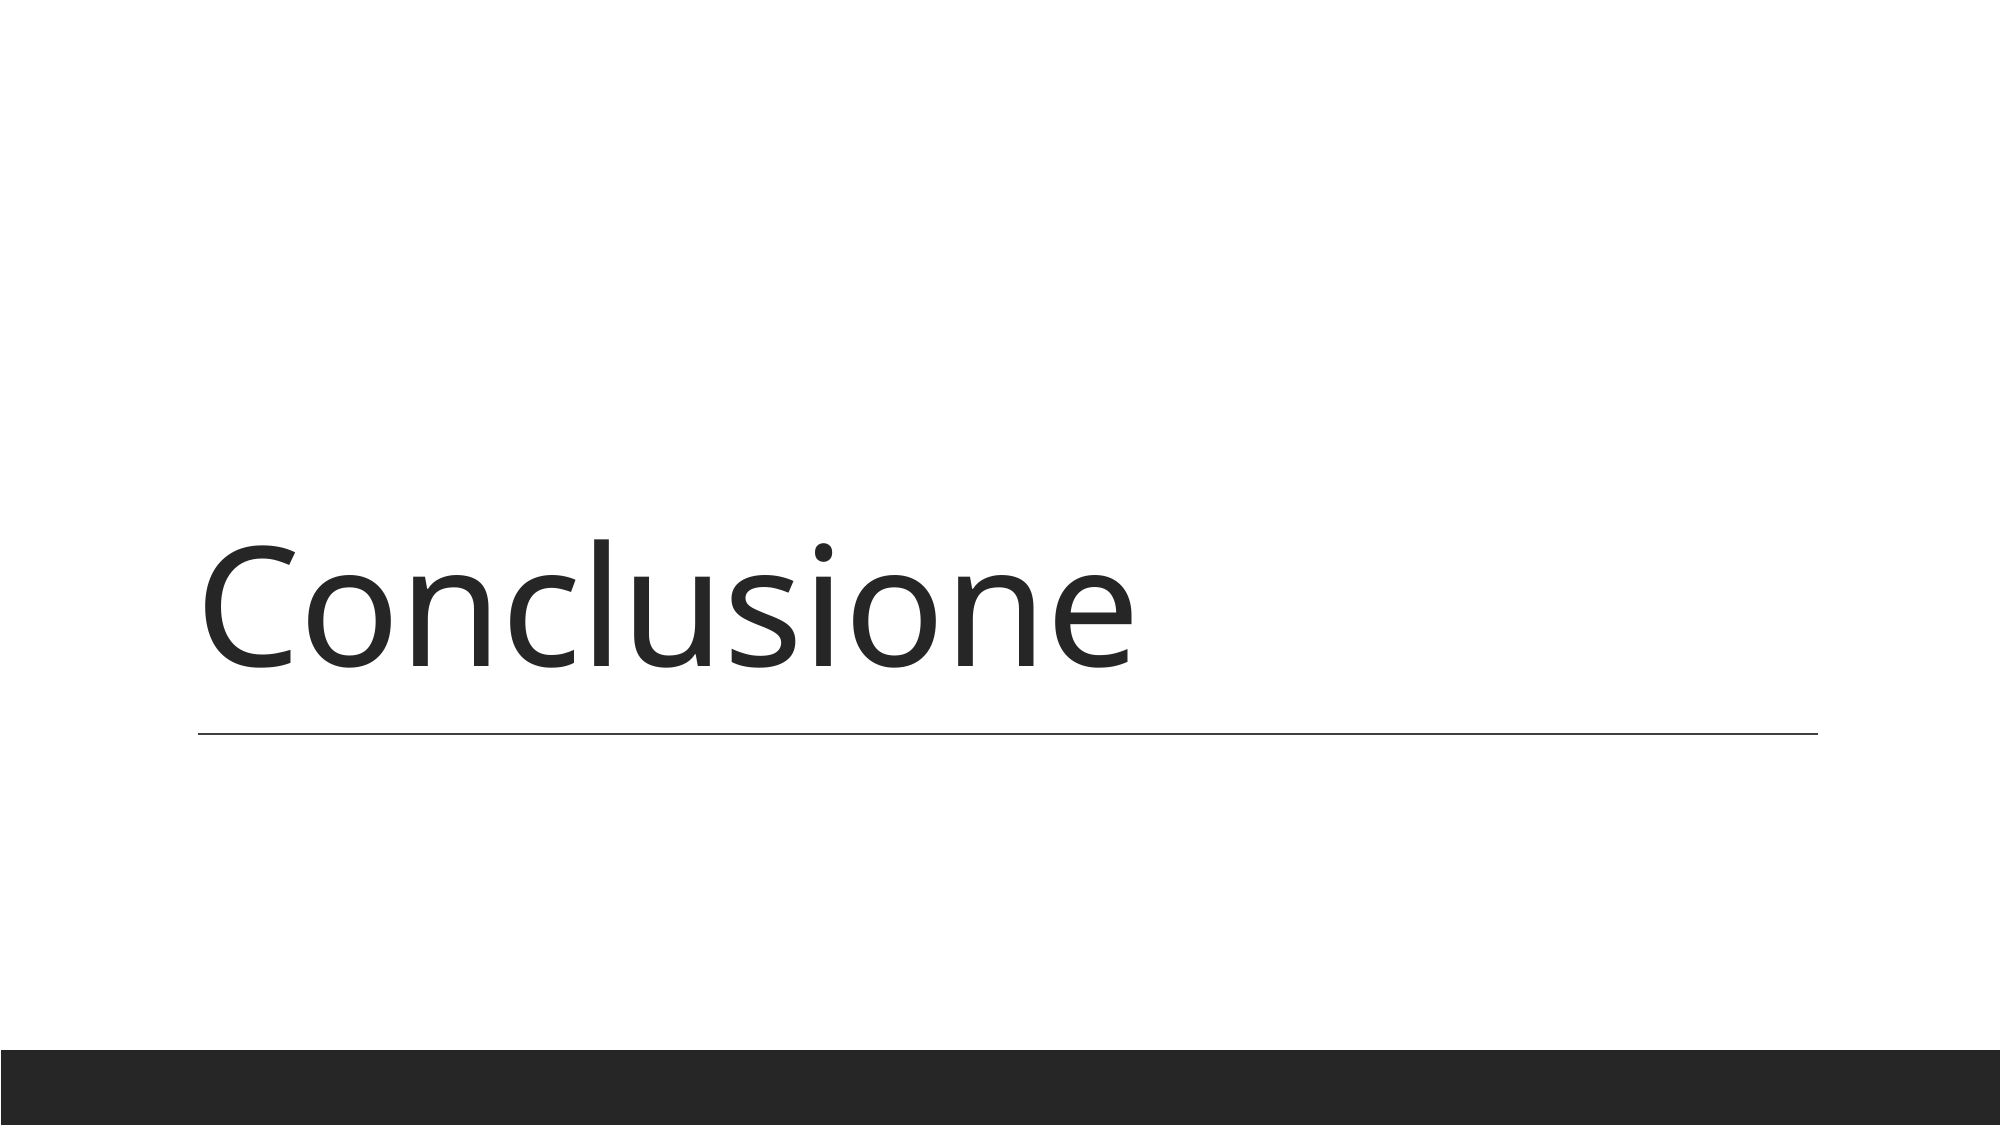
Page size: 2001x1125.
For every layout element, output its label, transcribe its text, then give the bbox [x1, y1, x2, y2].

title Conclusione [180, 124, 1831, 710]
